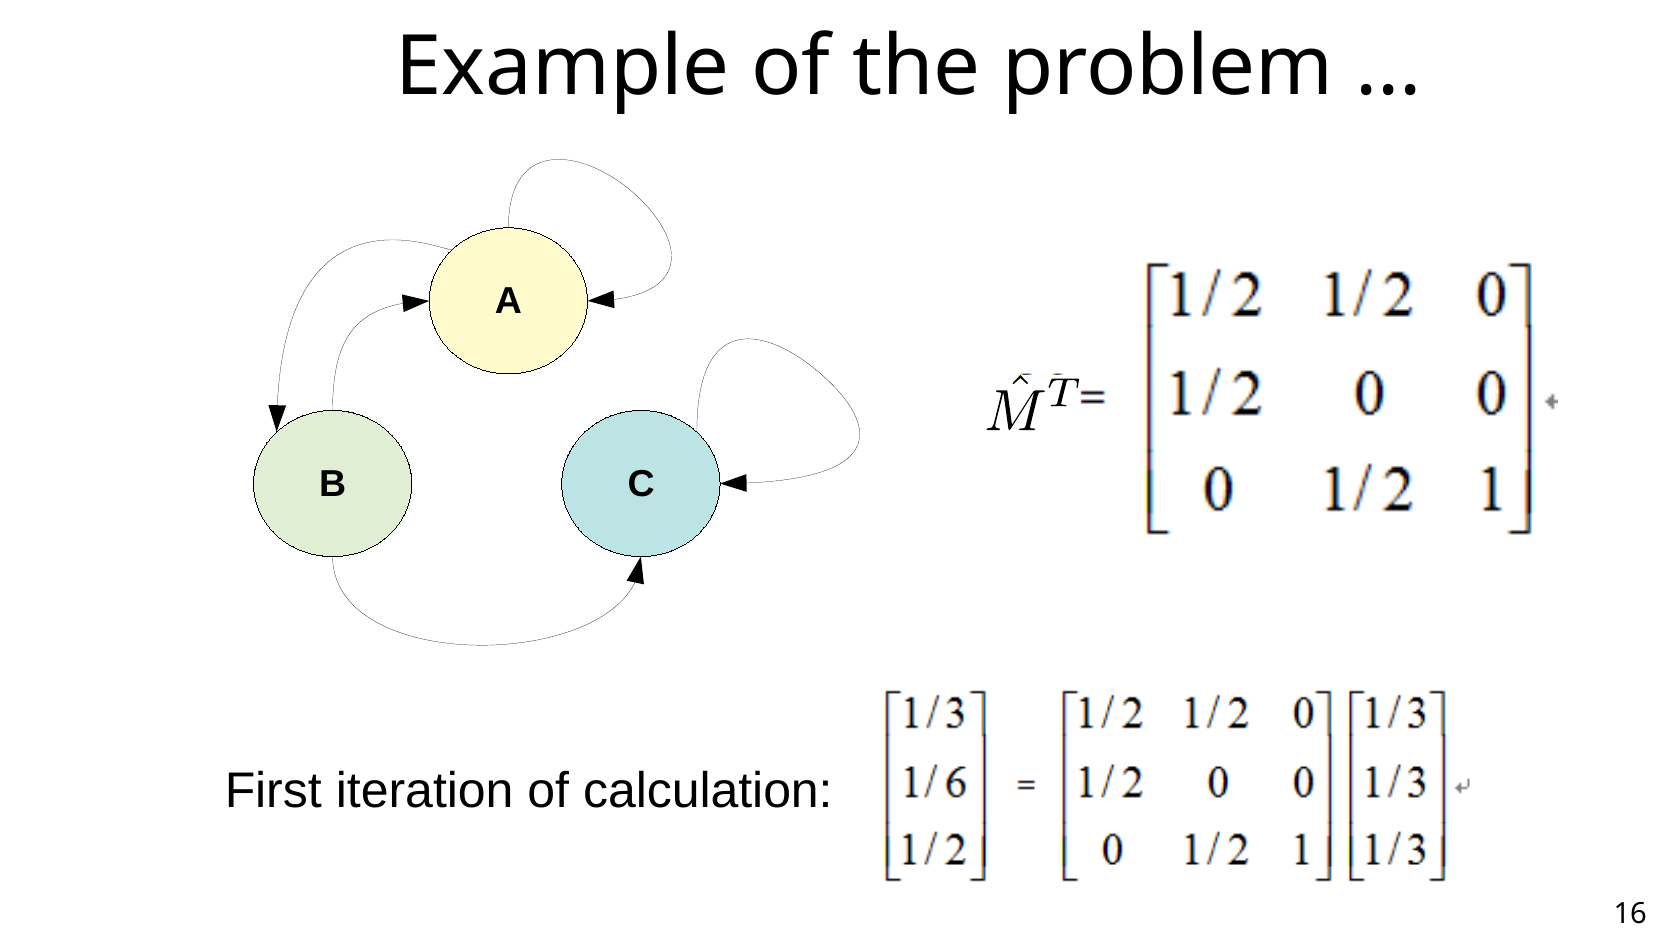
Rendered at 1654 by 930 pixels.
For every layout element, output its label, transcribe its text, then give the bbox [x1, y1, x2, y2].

text_box A [429, 227, 588, 374]
text_box [984, 375, 1081, 431]
title Example of the problem ... [345, 1, 1441, 120]
picture [1009, 250, 1558, 556]
text_box C [561, 410, 721, 557]
text_box First iteration of calculation: [210, 749, 856, 826]
picture [856, 659, 1474, 916]
text_box B [253, 410, 412, 557]
